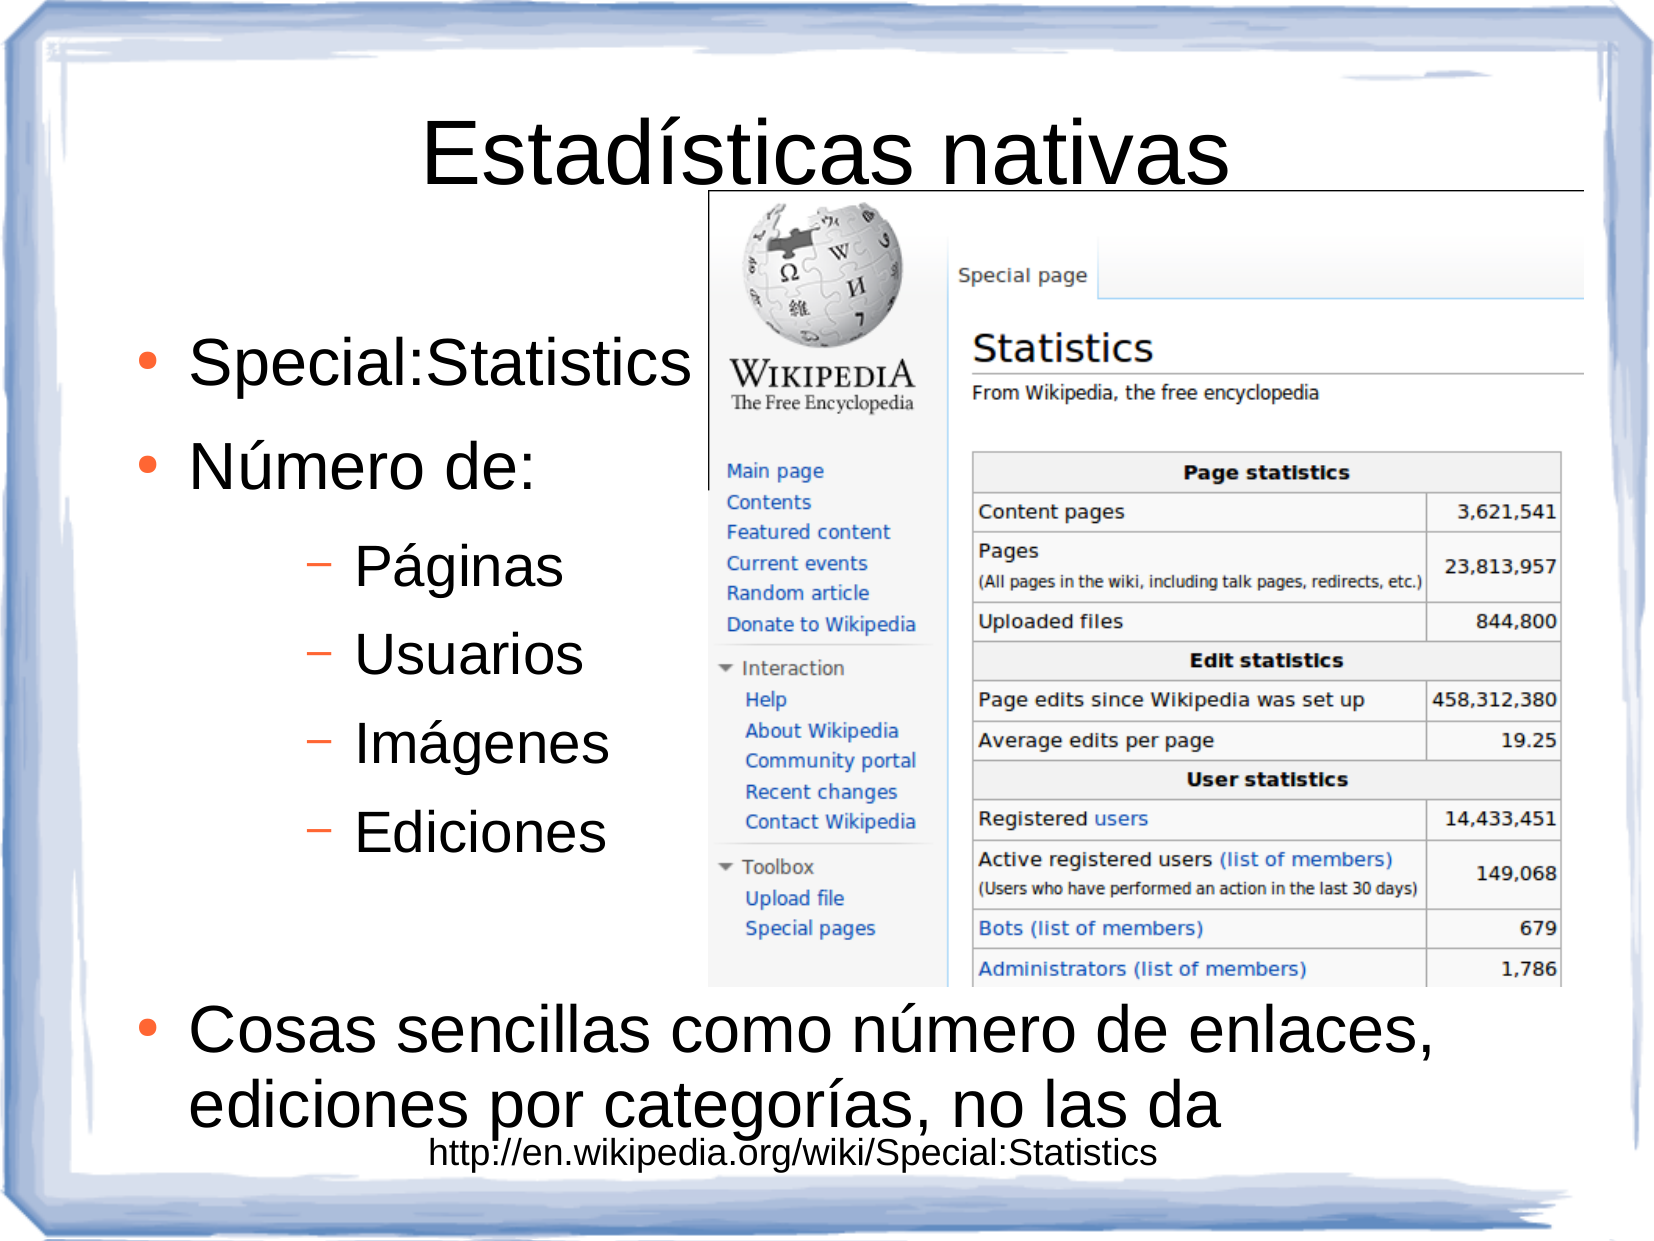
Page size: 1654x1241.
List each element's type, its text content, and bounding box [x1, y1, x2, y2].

picture [0, 0, 1654, 1241]
list Special:Statistics Número de: Páginas Usuarios Imágenes Ediciones Cosas sencillas como número de enlaces, ediciones por categorías, no las da [118, 324, 1571, 1142]
title Estadísticas nativas [82, 49, 1571, 257]
text_box http://en.wikipedia.org/wiki/Special:Statistics [413, 1124, 1174, 1182]
